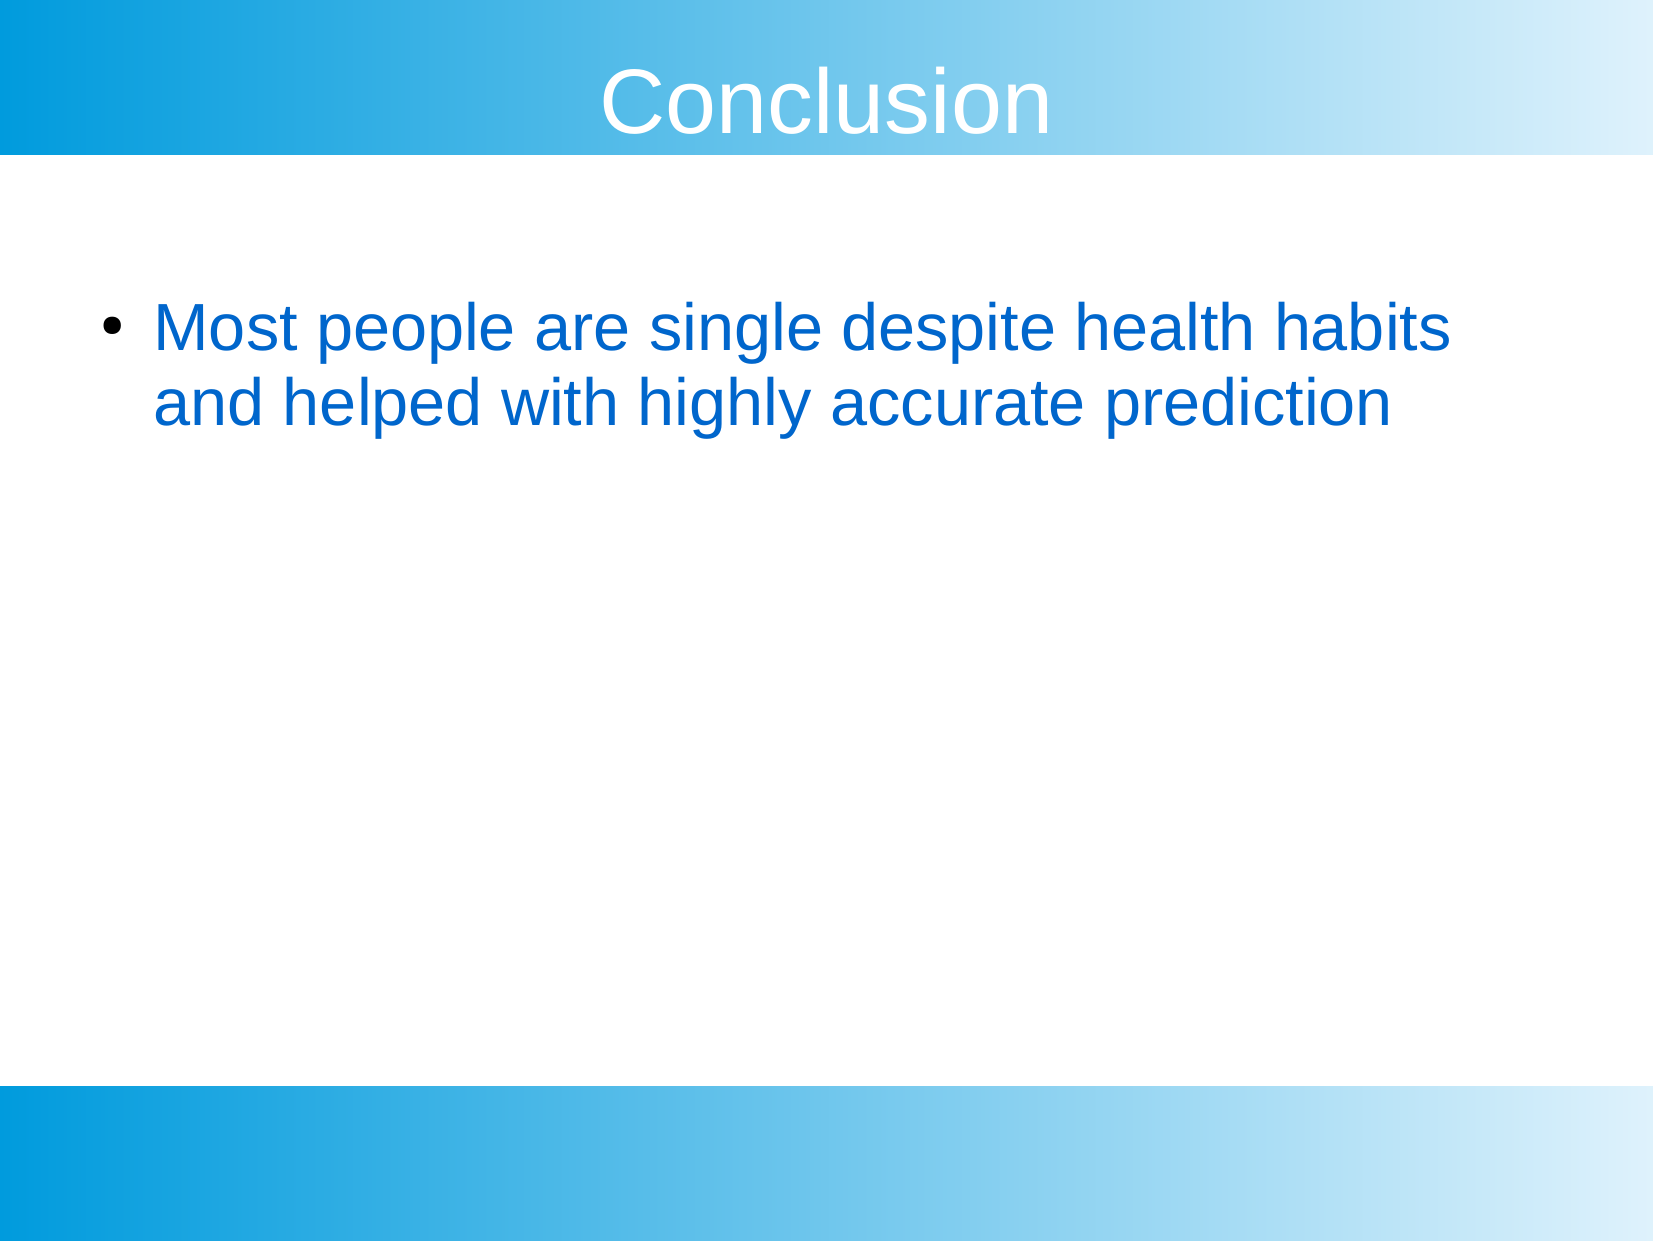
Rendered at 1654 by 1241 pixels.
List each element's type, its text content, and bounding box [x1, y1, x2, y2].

list Most people are single despite health habits and helped with highly accurate prediction [82, 290, 1571, 1010]
title Conclusion [82, 49, 1571, 155]
